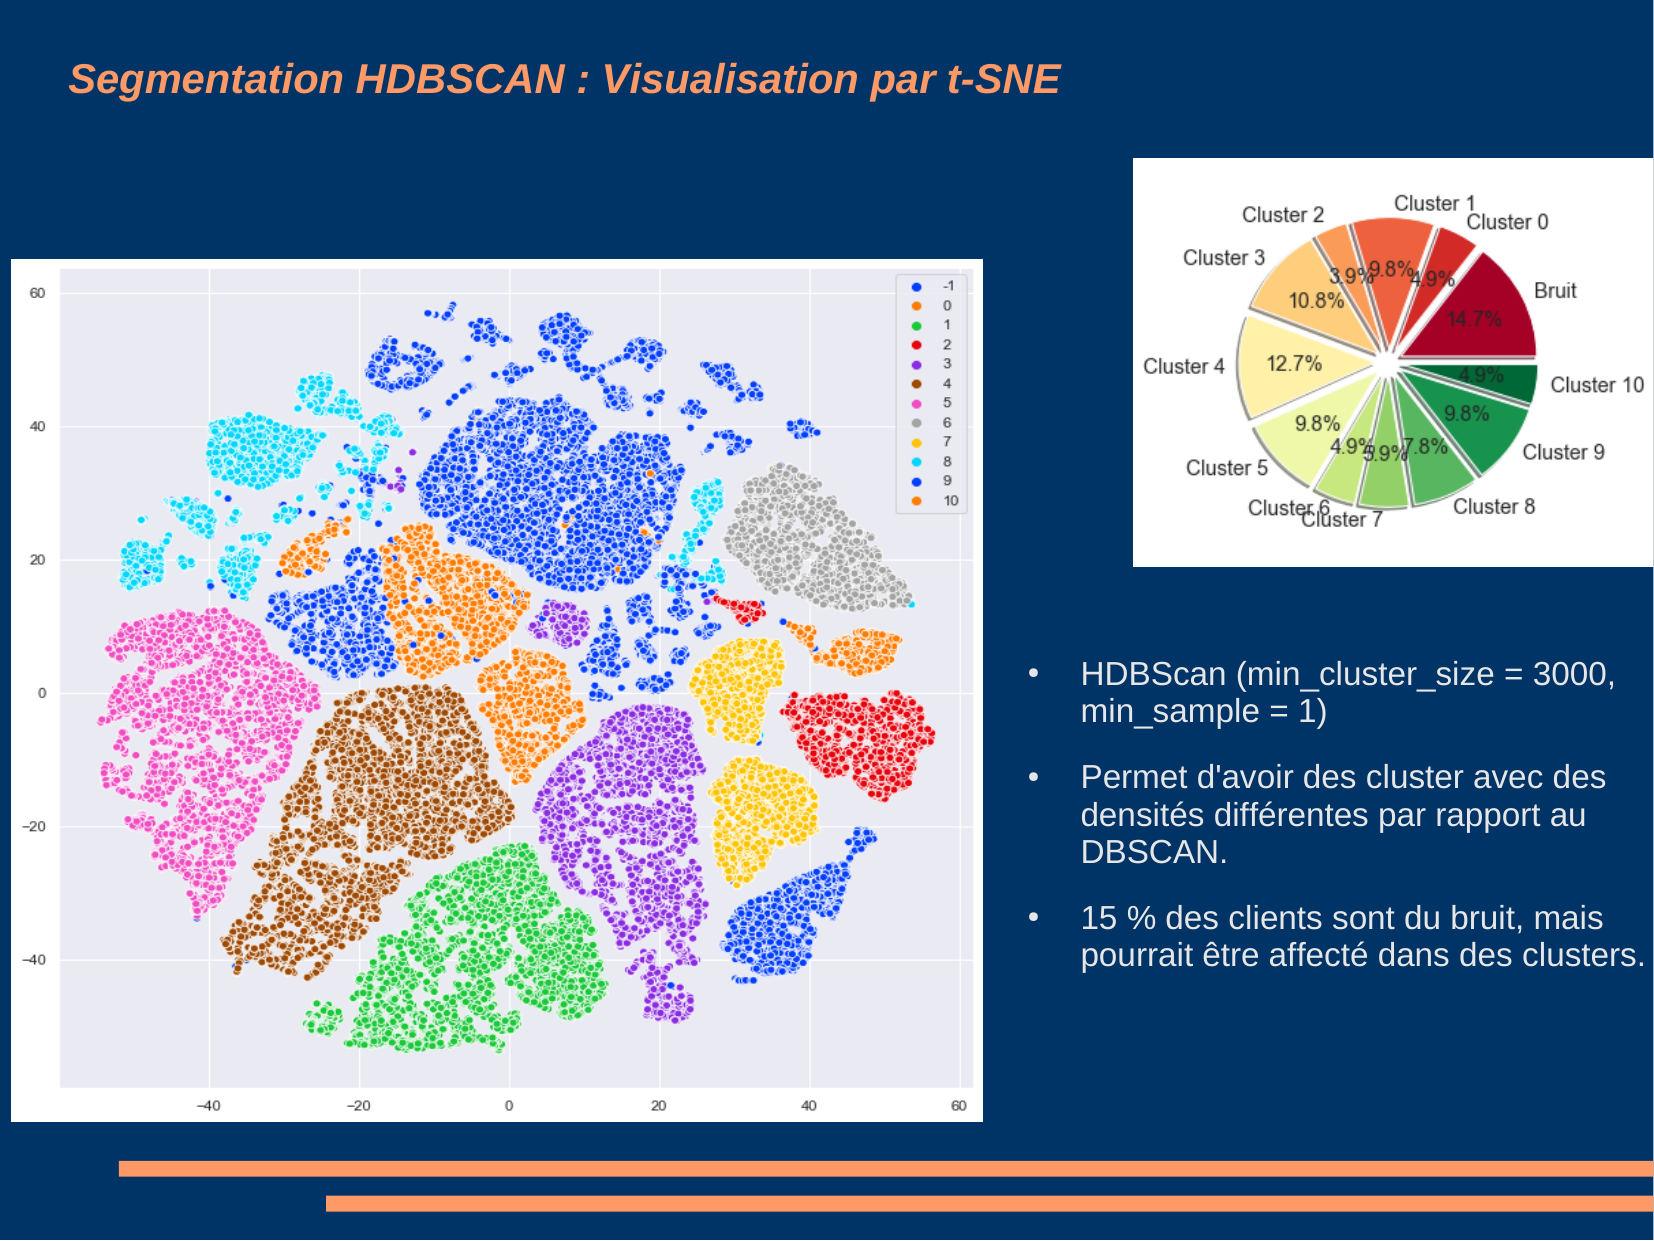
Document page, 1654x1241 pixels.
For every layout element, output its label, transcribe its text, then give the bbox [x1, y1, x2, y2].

list HDBScan (min_cluster_size = 3000, min_sample = 1) Permet d'avoir des cluster avec des densités différentes par rapport au DBSCAN. 15 % des clients sont du bruit, mais pourrait être affecté dans des clusters. [1009, 655, 1654, 1176]
picture [1133, 158, 1654, 567]
title Segmentation HDBSCAN : Visualisation par t-SNE [68, 4, 1481, 154]
picture [11, 259, 983, 1122]
